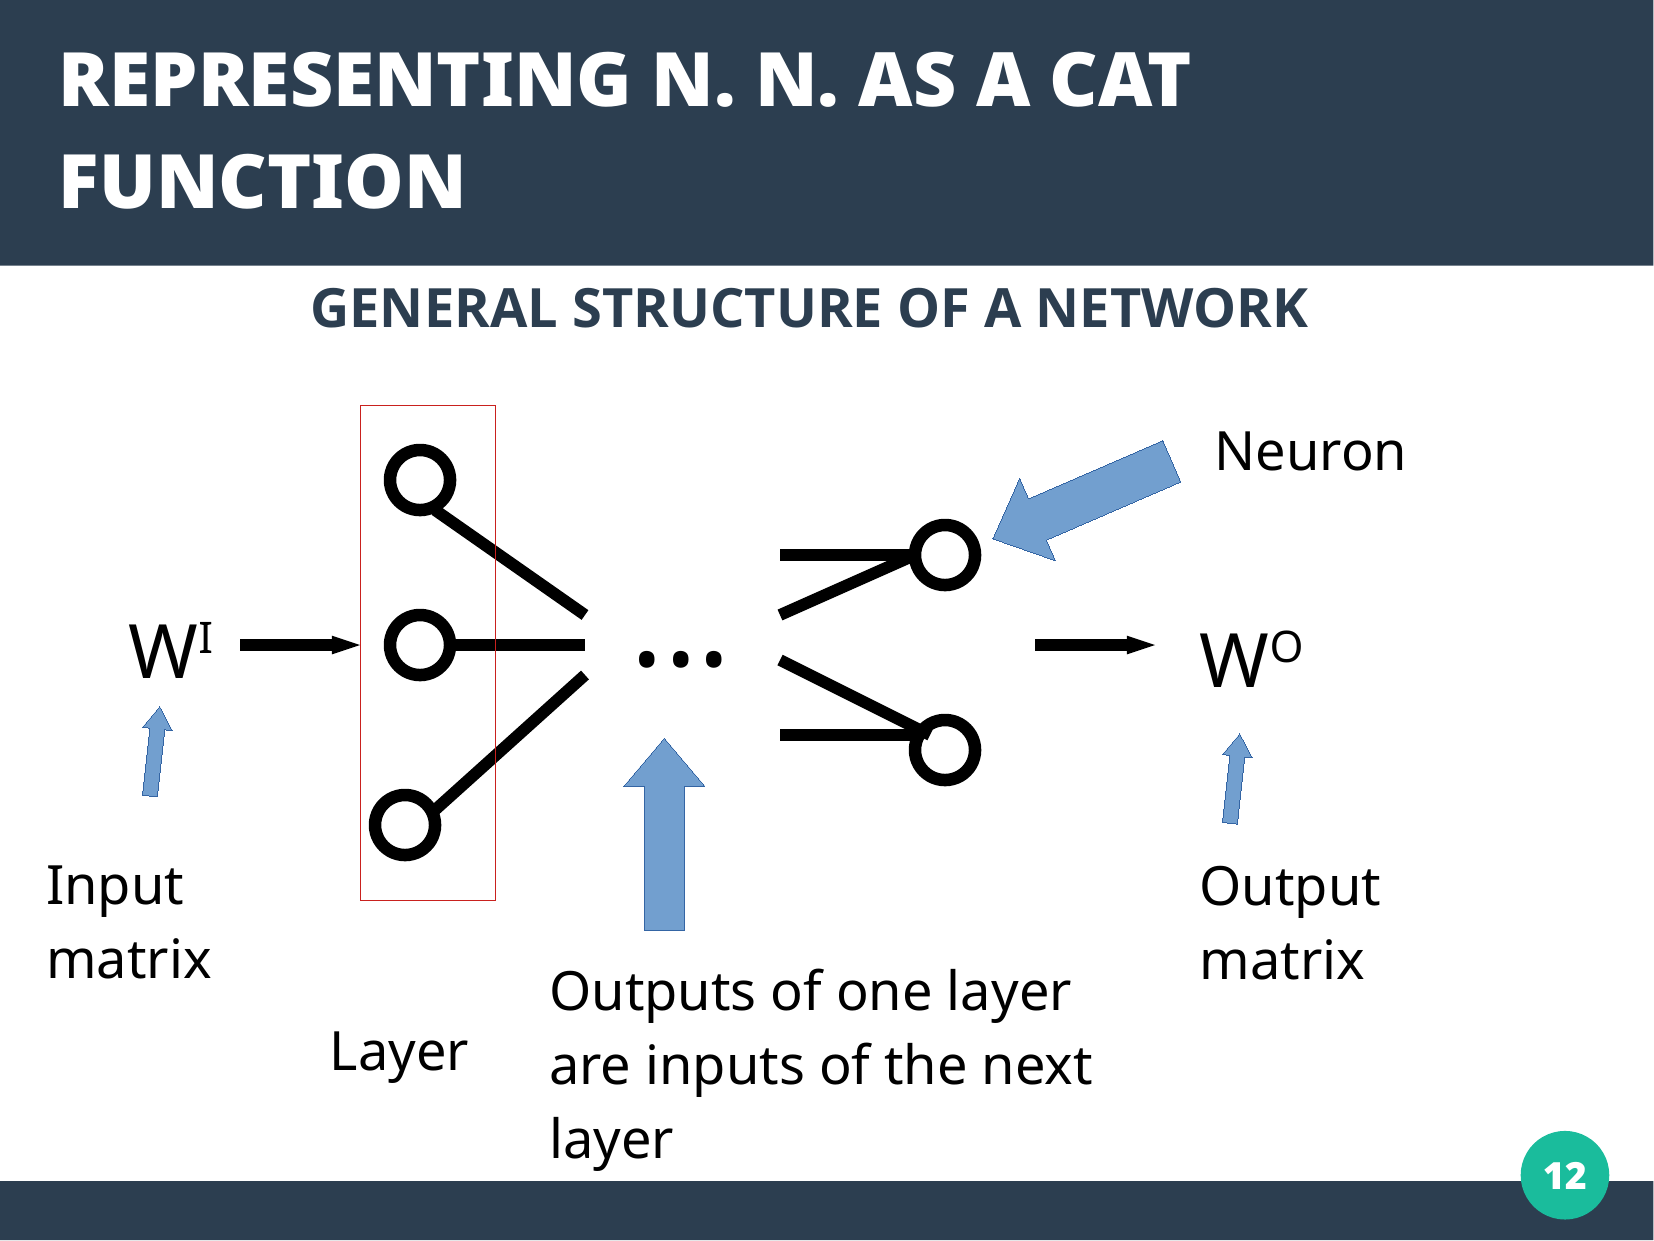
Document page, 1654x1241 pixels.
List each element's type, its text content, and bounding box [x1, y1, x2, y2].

text_box Outputs of one layer are inputs of the next layer [534, 945, 1096, 1143]
text_box [992, 440, 1181, 561]
text_box Neuron [1200, 405, 1415, 481]
text_box Input matrix [31, 839, 221, 976]
text_box [1222, 733, 1253, 825]
text_box ... [616, 525, 739, 681]
text_box WI [113, 590, 226, 691]
text_box [142, 706, 173, 797]
list GENERAL STRUCTURE OF A NETWORK [210, 270, 1411, 361]
text_box Layer [315, 1005, 479, 1081]
text_box Output matrix [1185, 840, 1395, 977]
text_box WO [1185, 600, 1319, 700]
text_box [623, 738, 705, 931]
title REPRESENTING N. N. AS A CAT FUNCTION [59, 49, 1595, 207]
